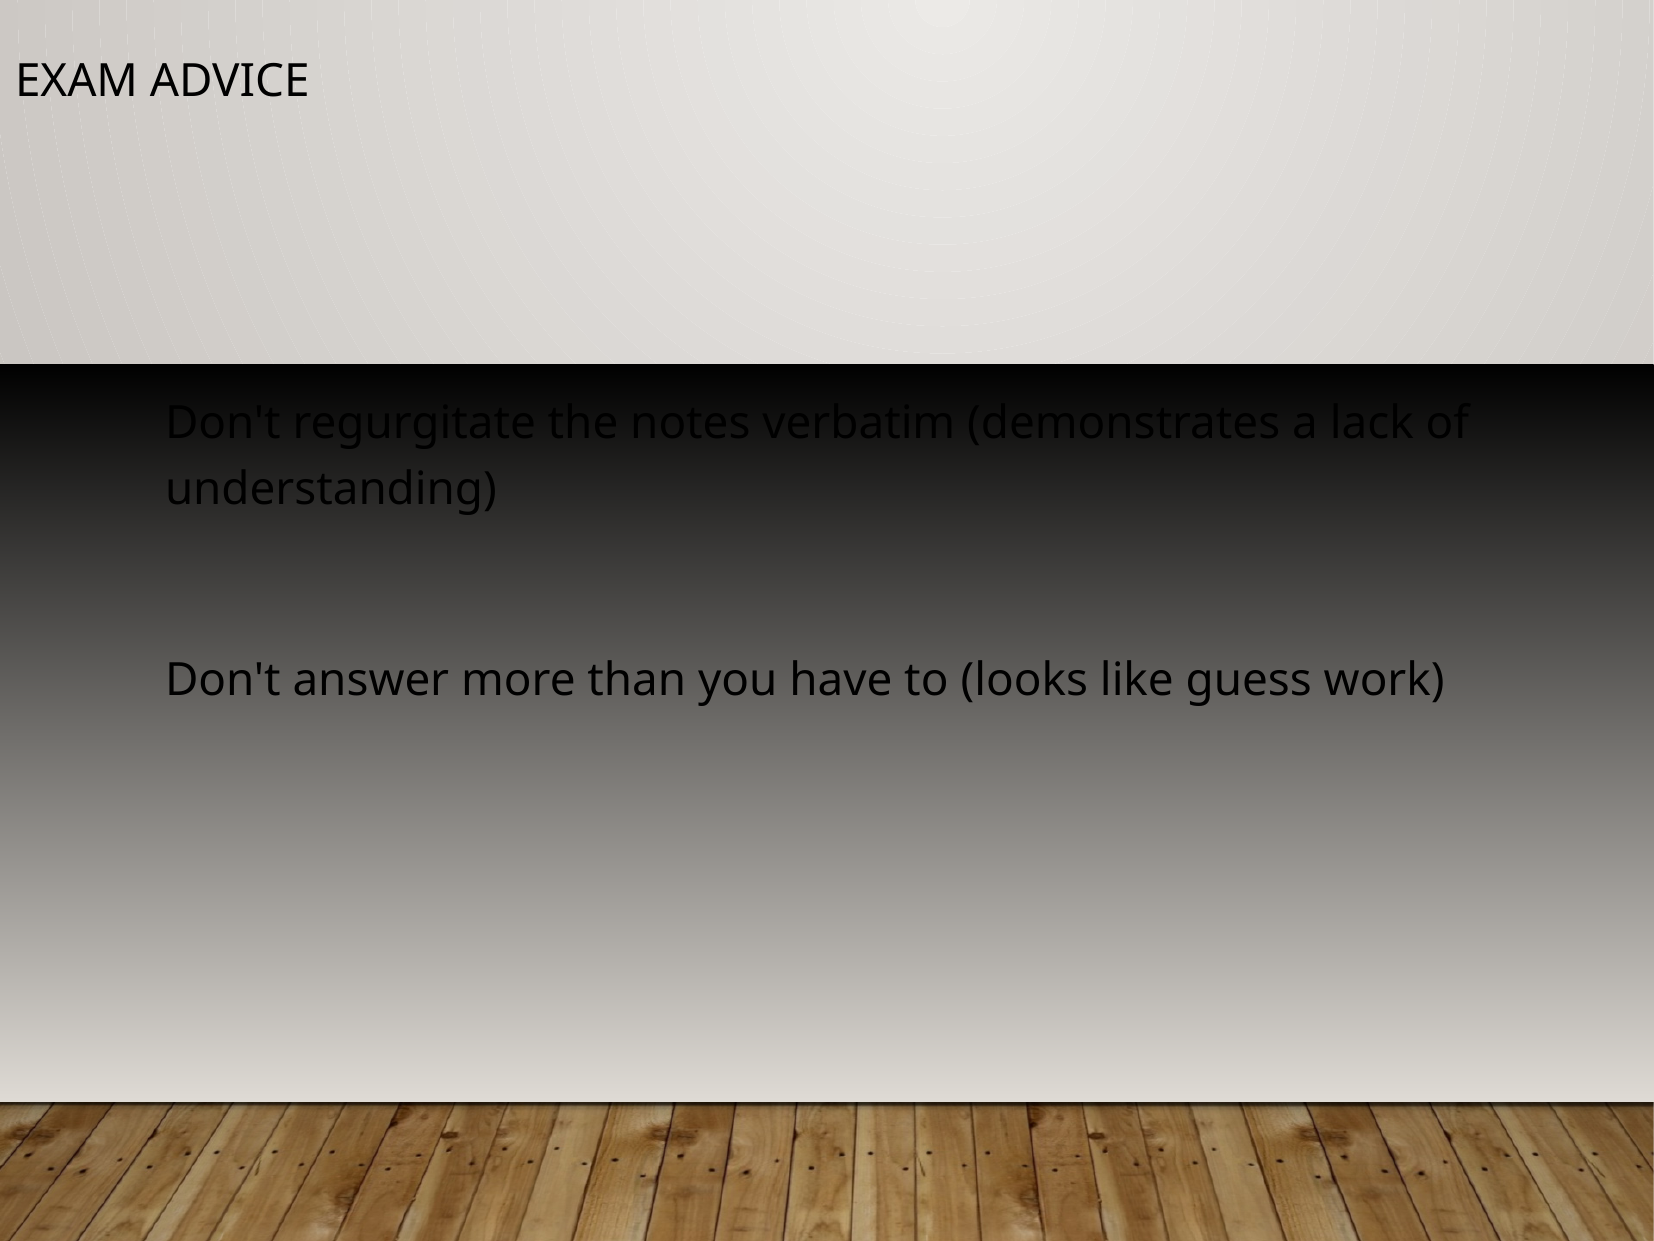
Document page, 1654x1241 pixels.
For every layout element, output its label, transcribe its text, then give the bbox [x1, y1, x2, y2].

title Exam advice [0, 49, 1489, 257]
list Don't regurgitate the notes verbatim (demonstrates a lack of understanding) Don't answer more than you have to (looks like guess work) [0, 290, 1489, 1010]
